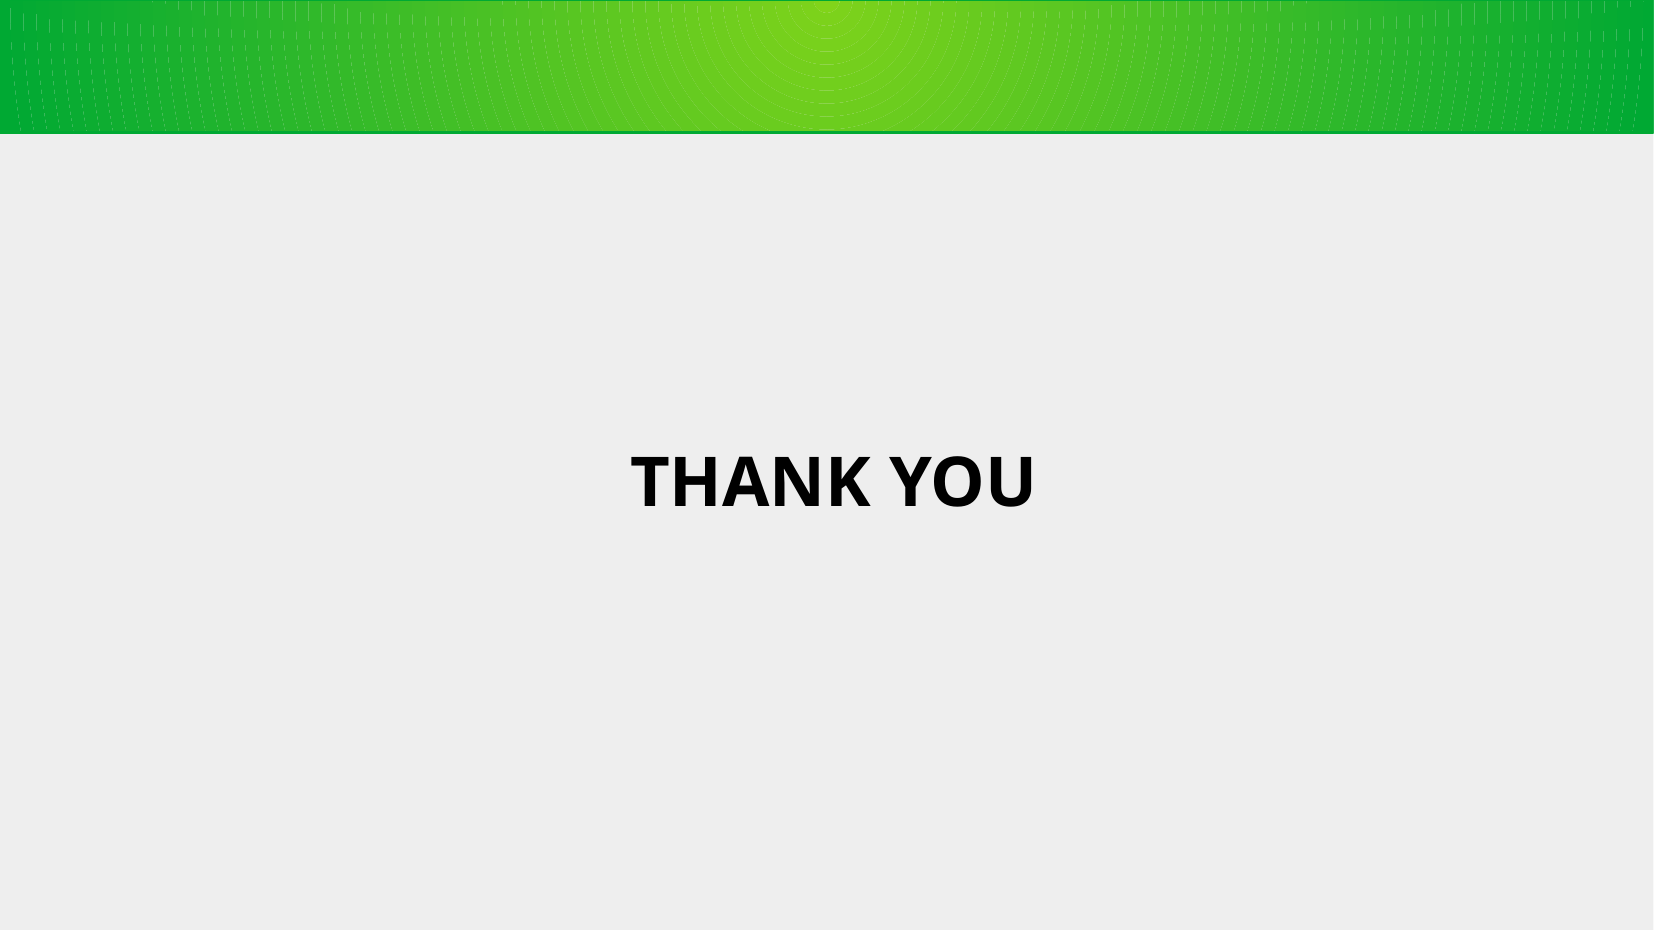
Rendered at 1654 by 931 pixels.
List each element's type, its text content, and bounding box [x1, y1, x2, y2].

title THANK YOU [88, 411, 1580, 549]
